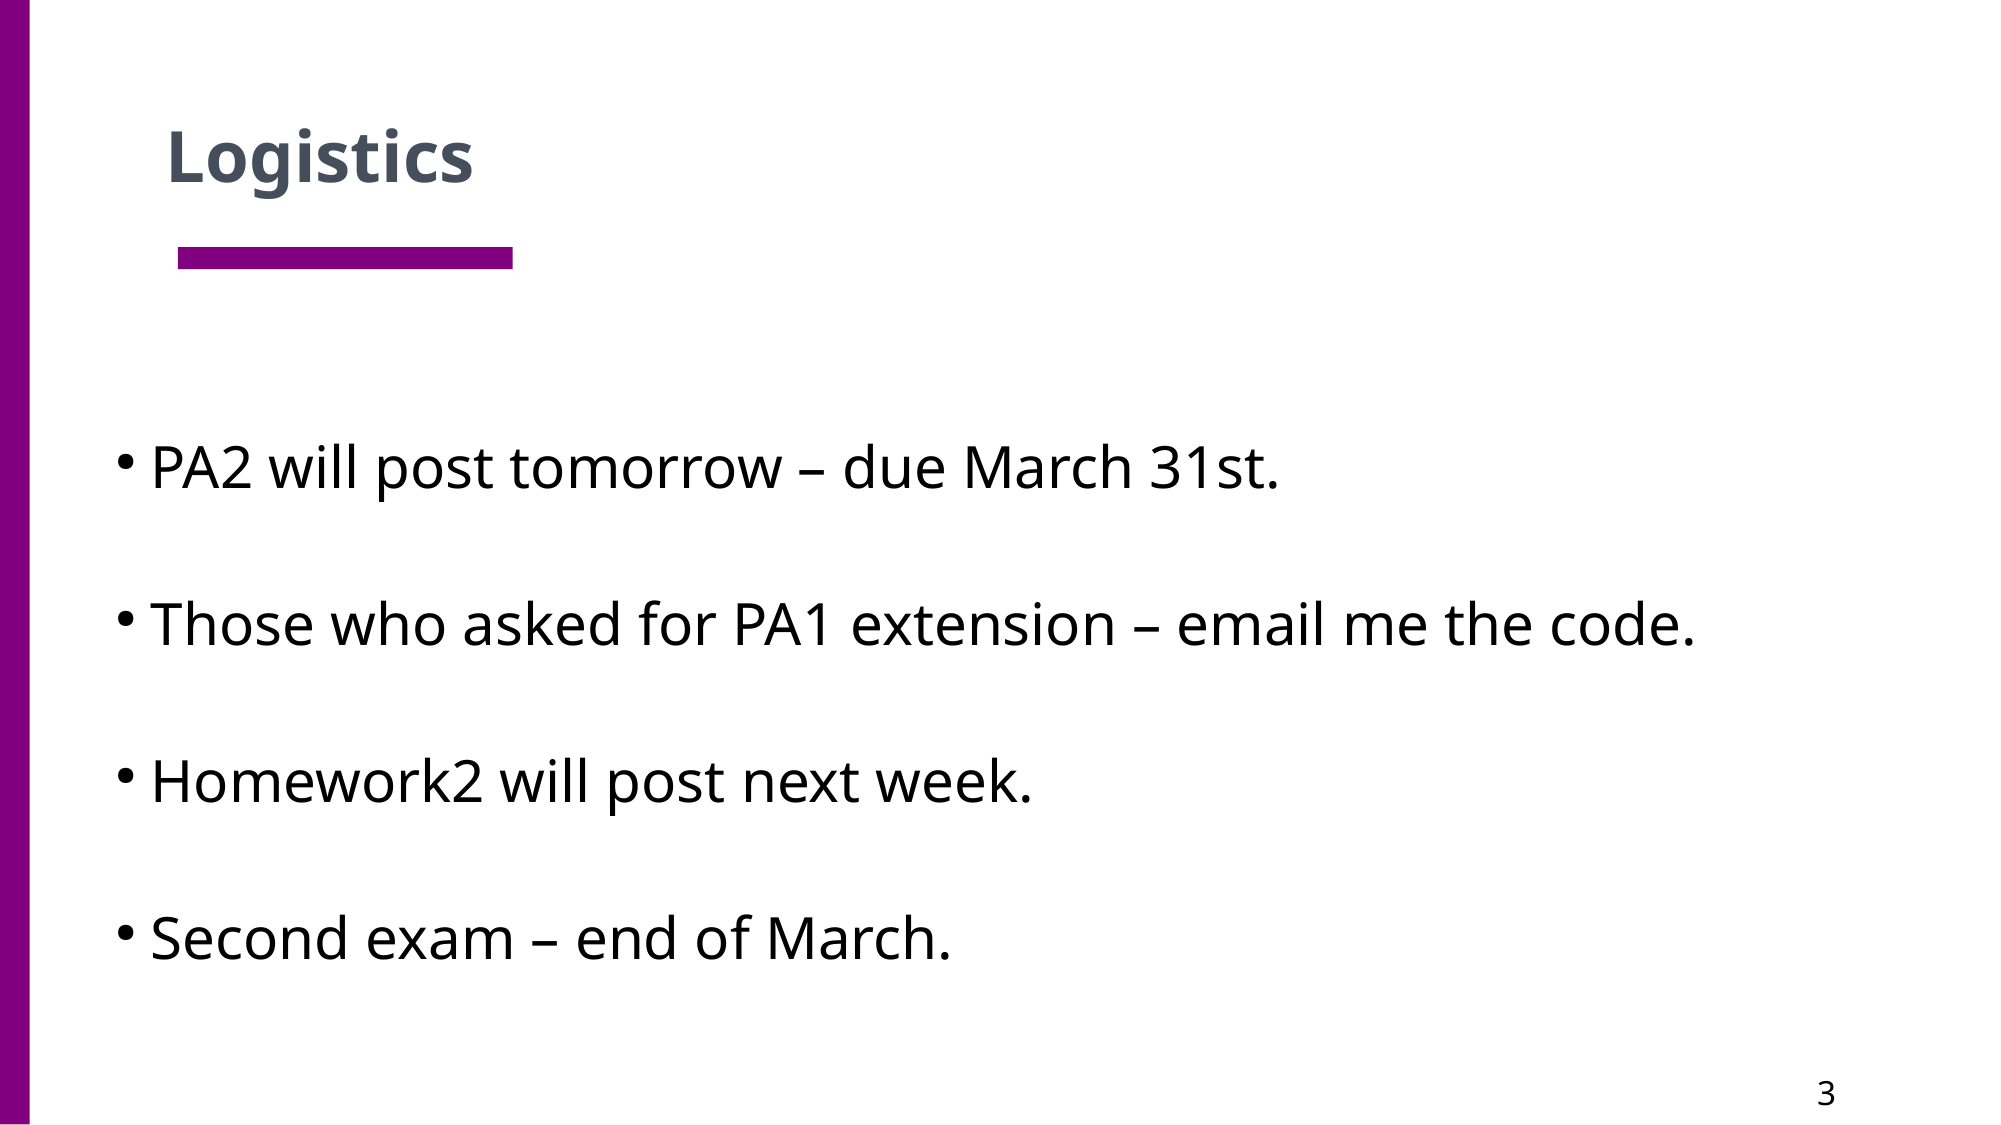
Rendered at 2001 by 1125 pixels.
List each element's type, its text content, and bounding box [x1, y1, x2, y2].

text_box Logistics [151, 0, 1849, 212]
text_box PA2 will post tomorrow – due March 31st. Those who asked for PA1 extension – email me the code. Homework2 will post next week. Second exam – end of March. [100, 329, 2000, 973]
